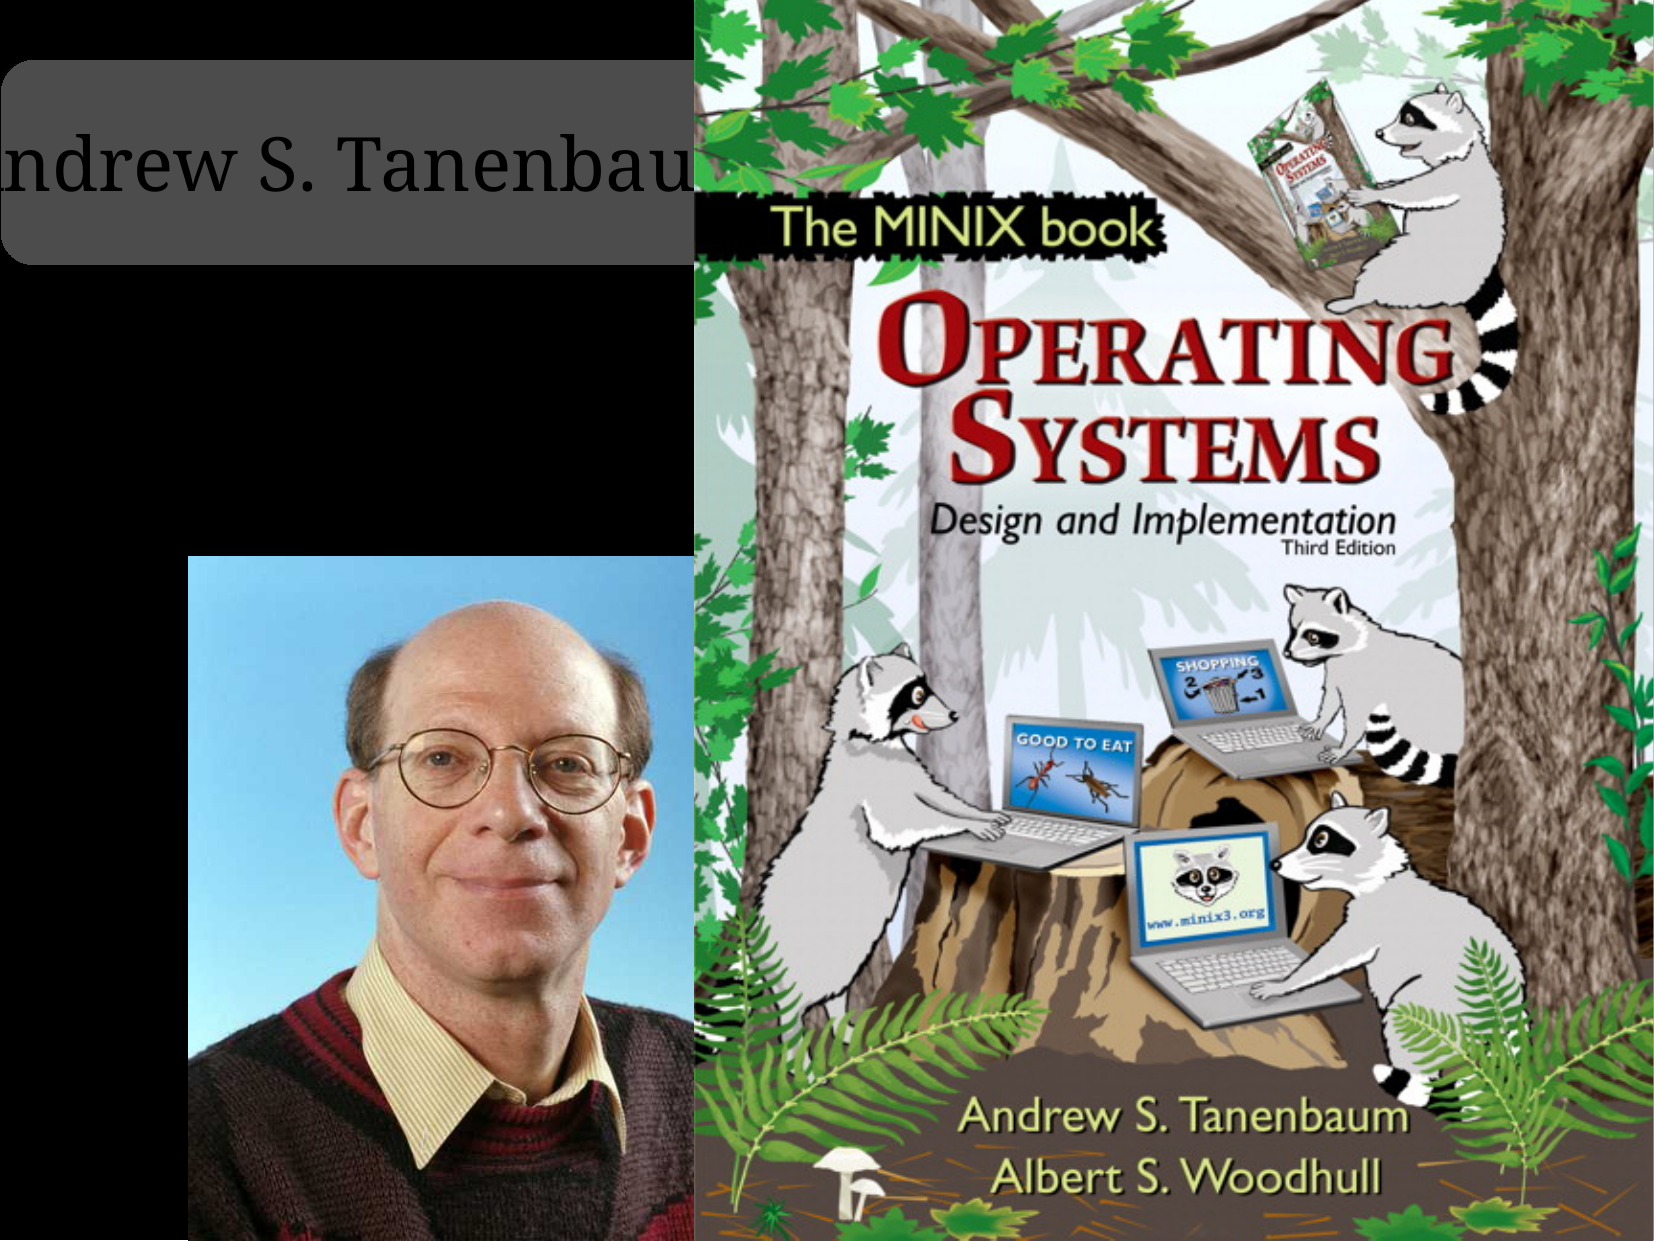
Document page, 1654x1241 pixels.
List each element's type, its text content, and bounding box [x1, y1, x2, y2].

picture [188, 0, 1654, 1241]
text_box Andrew S. Tanenbaum [0, 59, 694, 266]
